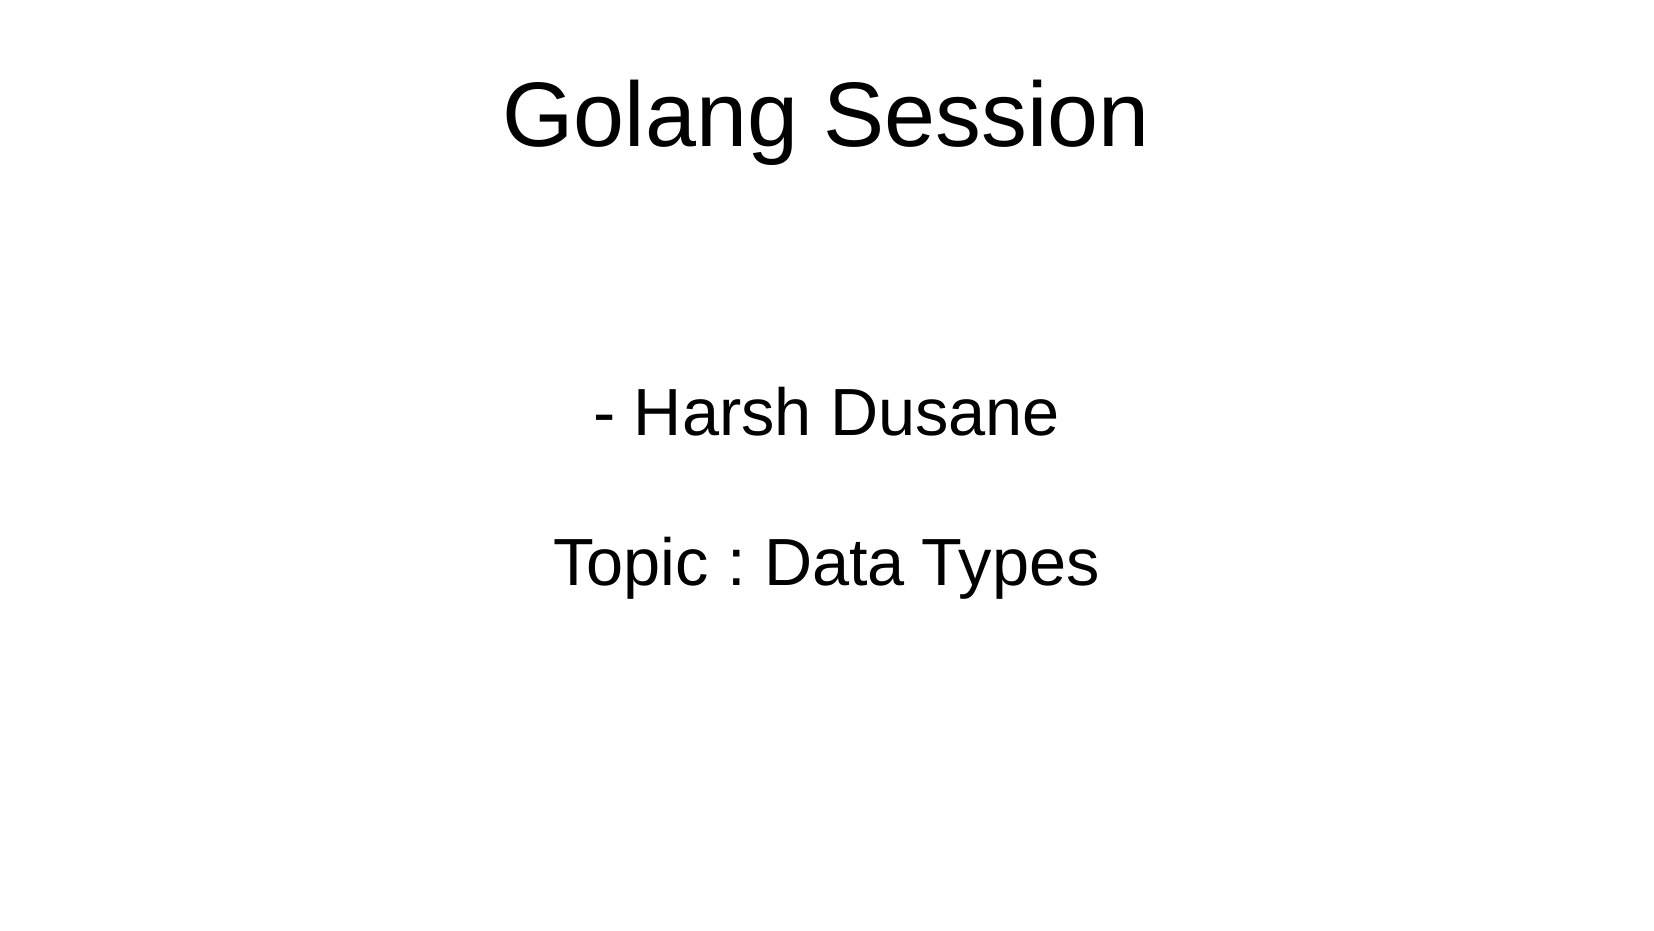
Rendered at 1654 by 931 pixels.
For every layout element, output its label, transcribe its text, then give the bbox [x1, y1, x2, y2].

title Golang Session [82, 37, 1571, 193]
subtitle - Harsh Dusane Topic : Data Types [82, 217, 1571, 758]
